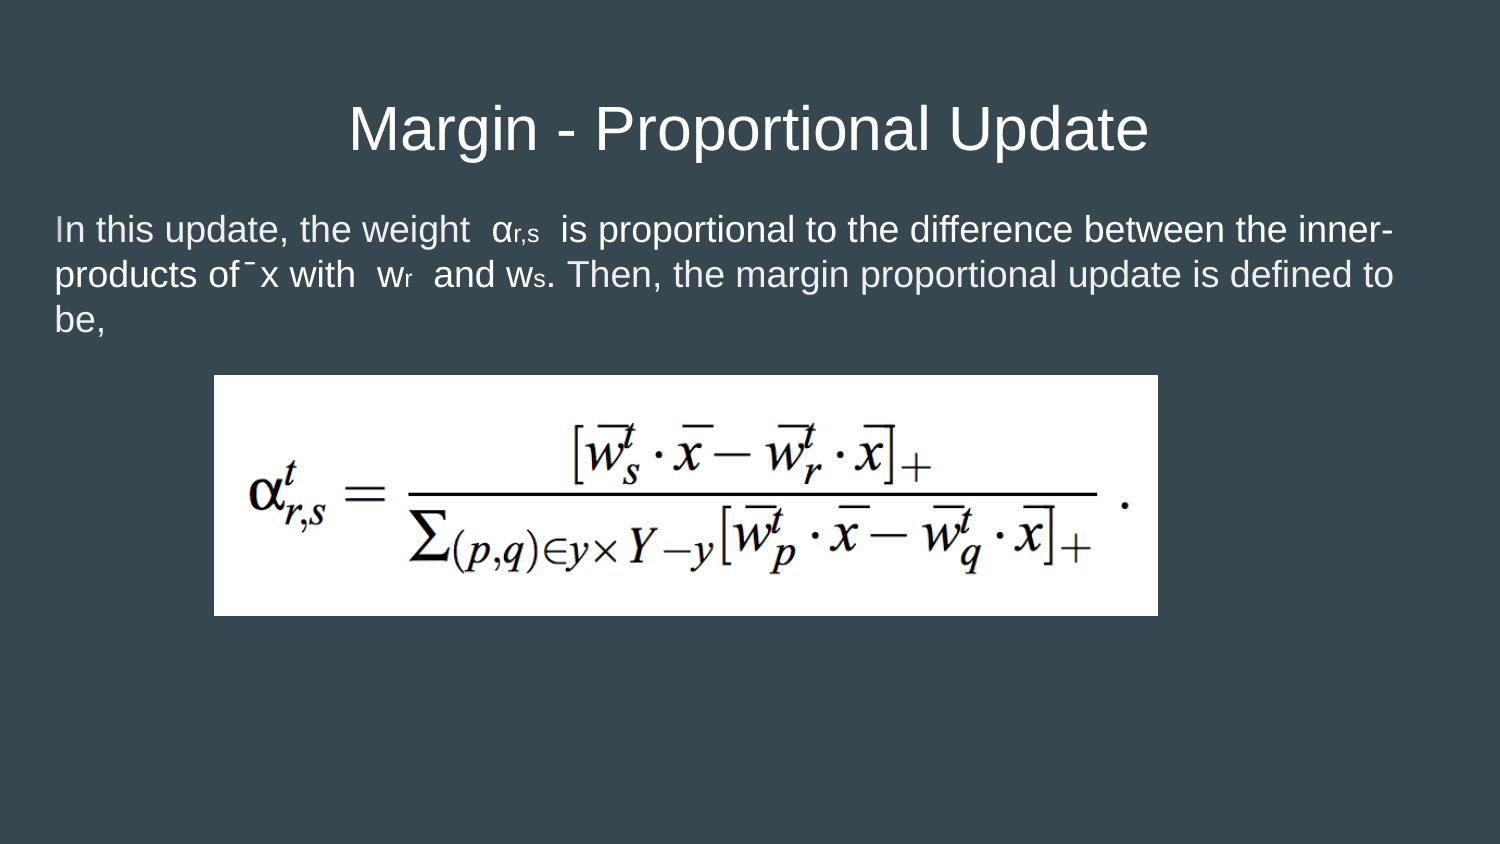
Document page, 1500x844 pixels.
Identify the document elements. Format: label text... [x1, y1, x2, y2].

title Margin - Proportional Update [51, 72, 1449, 167]
picture [214, 375, 1158, 616]
list In this update, the weight αr,s is proportional to the difference between the inner-products of ̄ x with wr and ws. Then, the margin proportional update is defined to be, [39, 189, 1437, 806]
